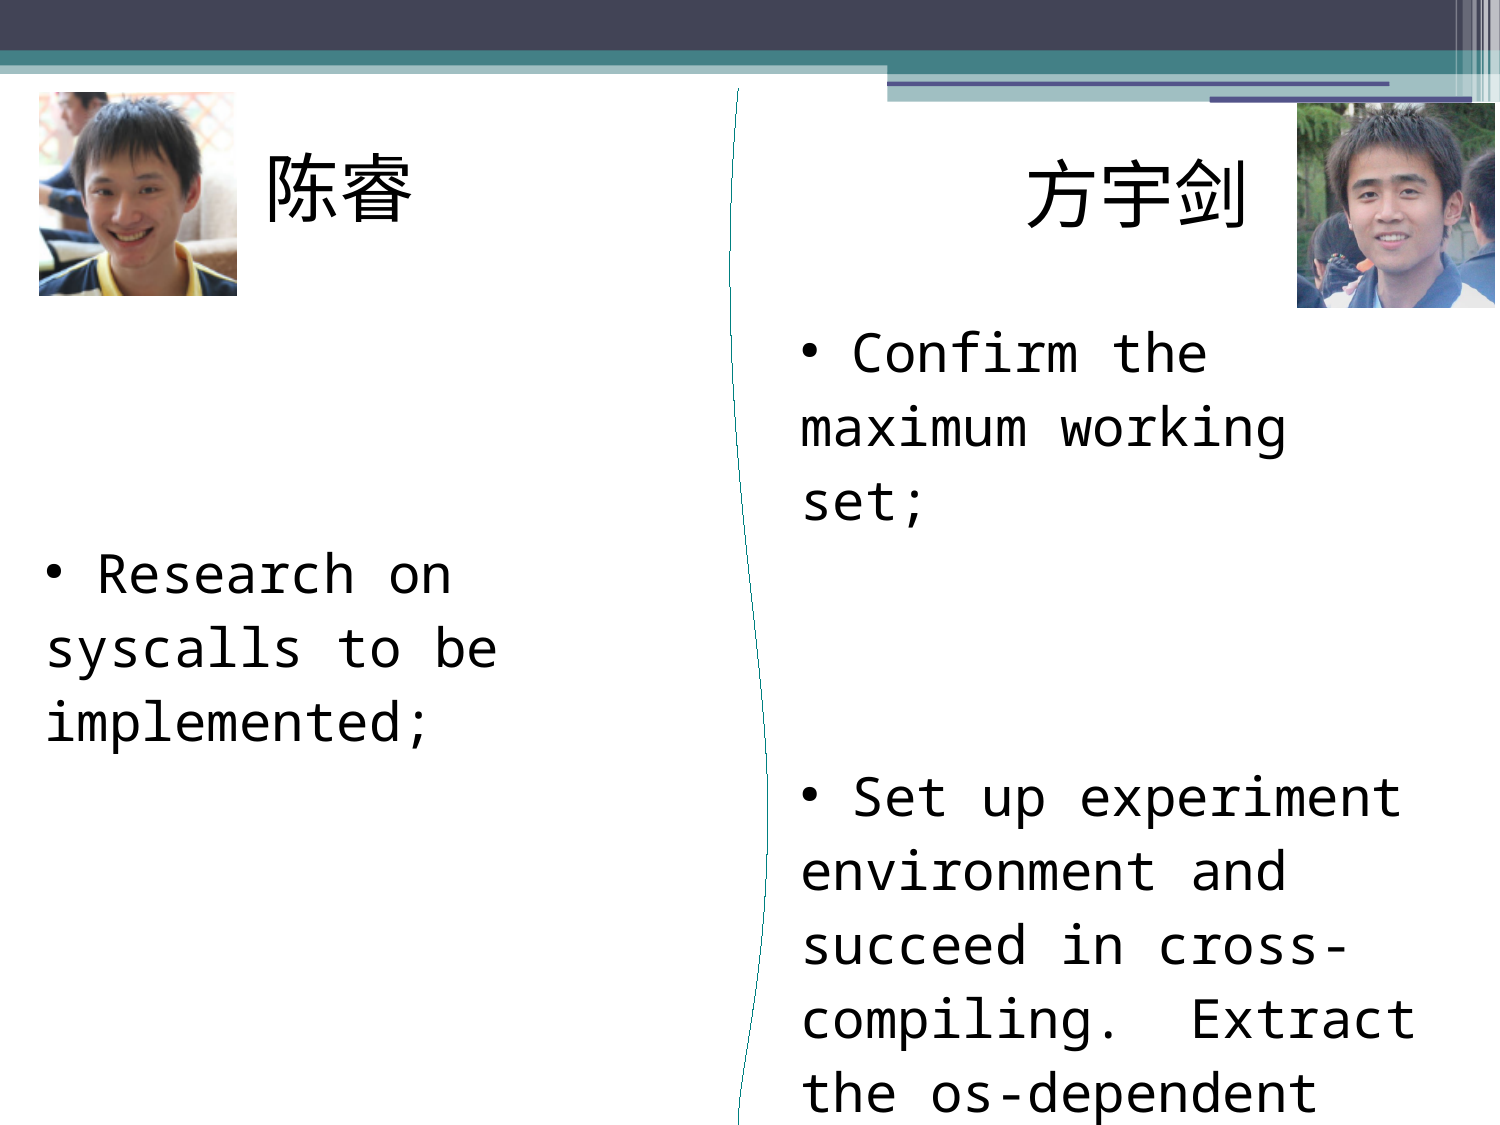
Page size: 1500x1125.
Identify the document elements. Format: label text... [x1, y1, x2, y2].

text_box 陈睿 [236, 140, 443, 243]
text_box 方宇剑 [1003, 145, 1270, 266]
text_box Research on syscalls to be implemented; [29, 306, 709, 1093]
text_box Confirm the maximum working set; Set up experiment environment and succeed in cross-compiling. Extract the os-dependent package; [785, 307, 1465, 1094]
picture [1297, 103, 1495, 308]
picture [39, 92, 237, 296]
